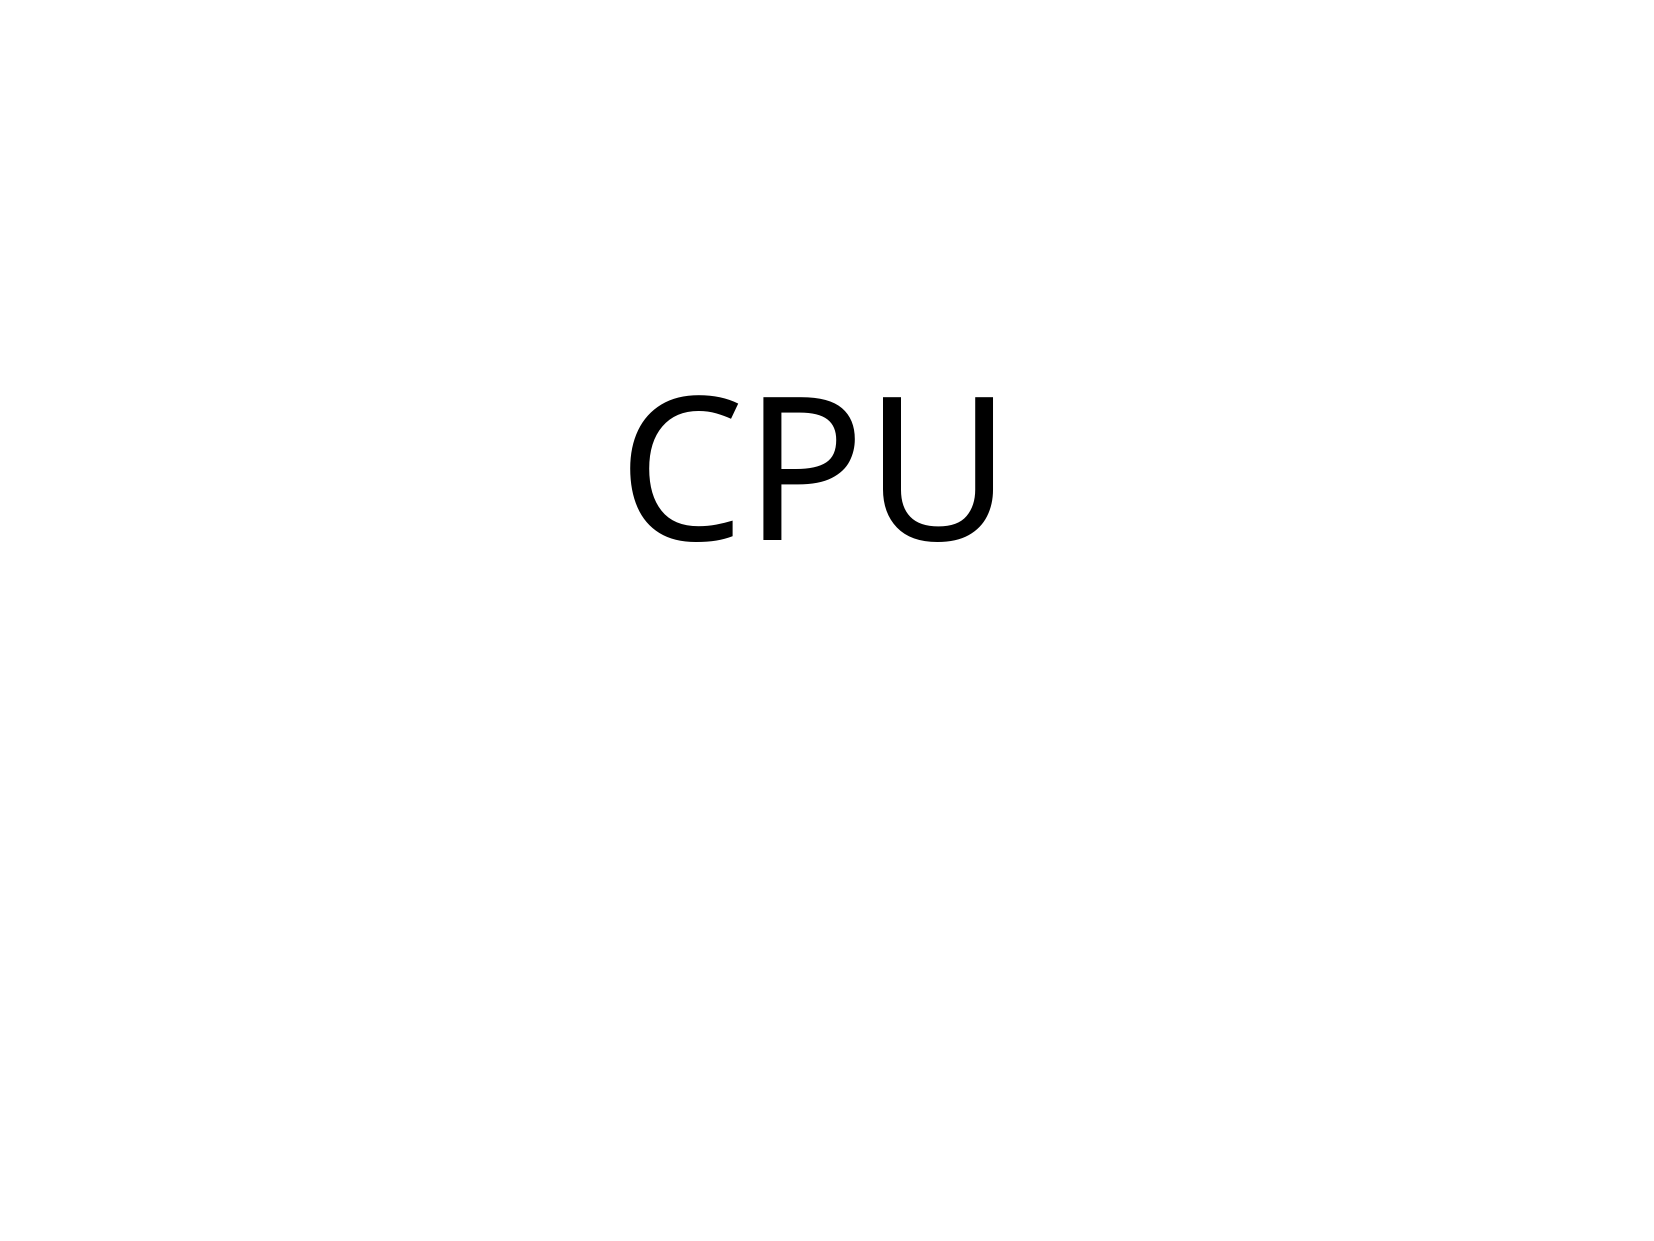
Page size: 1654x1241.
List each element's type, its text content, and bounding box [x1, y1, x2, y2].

title CPU [0, 295, 1630, 626]
